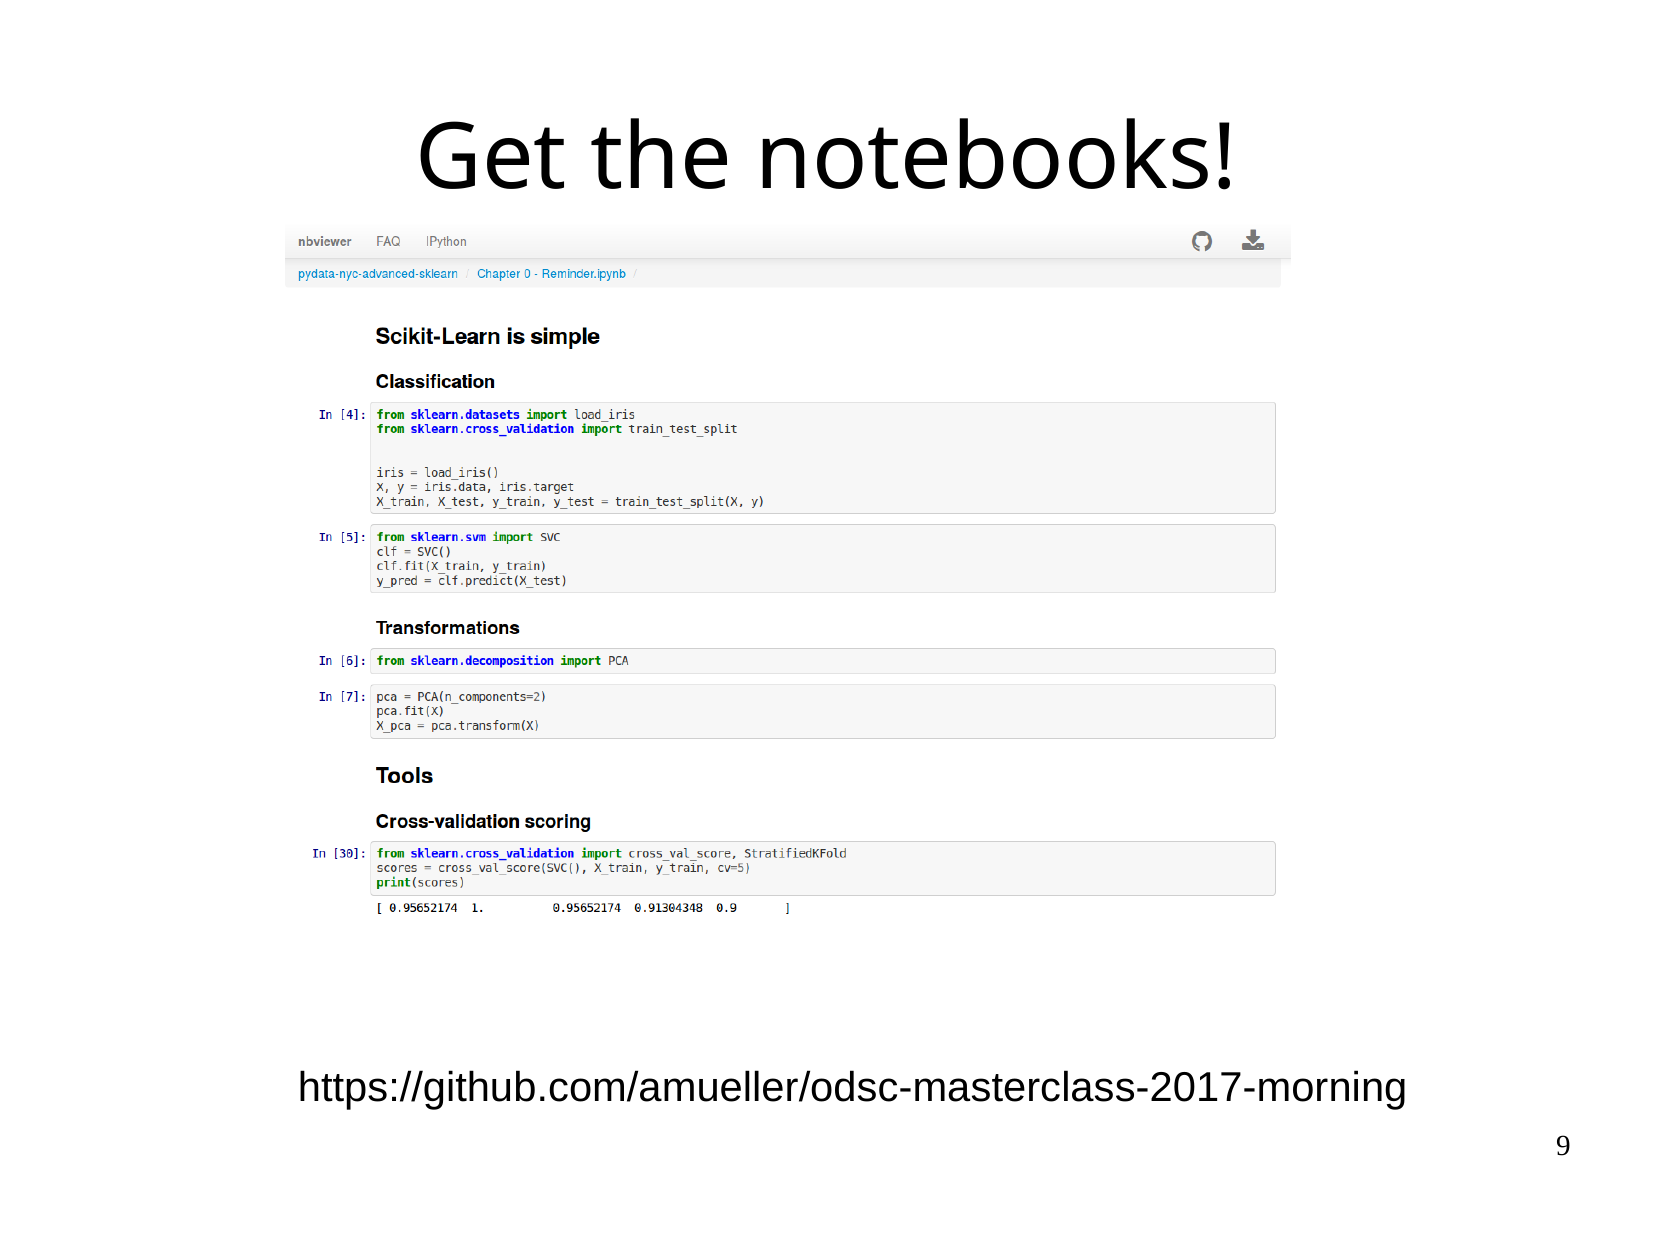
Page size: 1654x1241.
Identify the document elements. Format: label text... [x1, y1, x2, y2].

text_box https://github.com/amueller/odsc-masterclass-2017-morning [15, 1063, 1621, 1201]
title Get the notebooks! [82, 49, 1571, 257]
picture [285, 224, 1291, 938]
